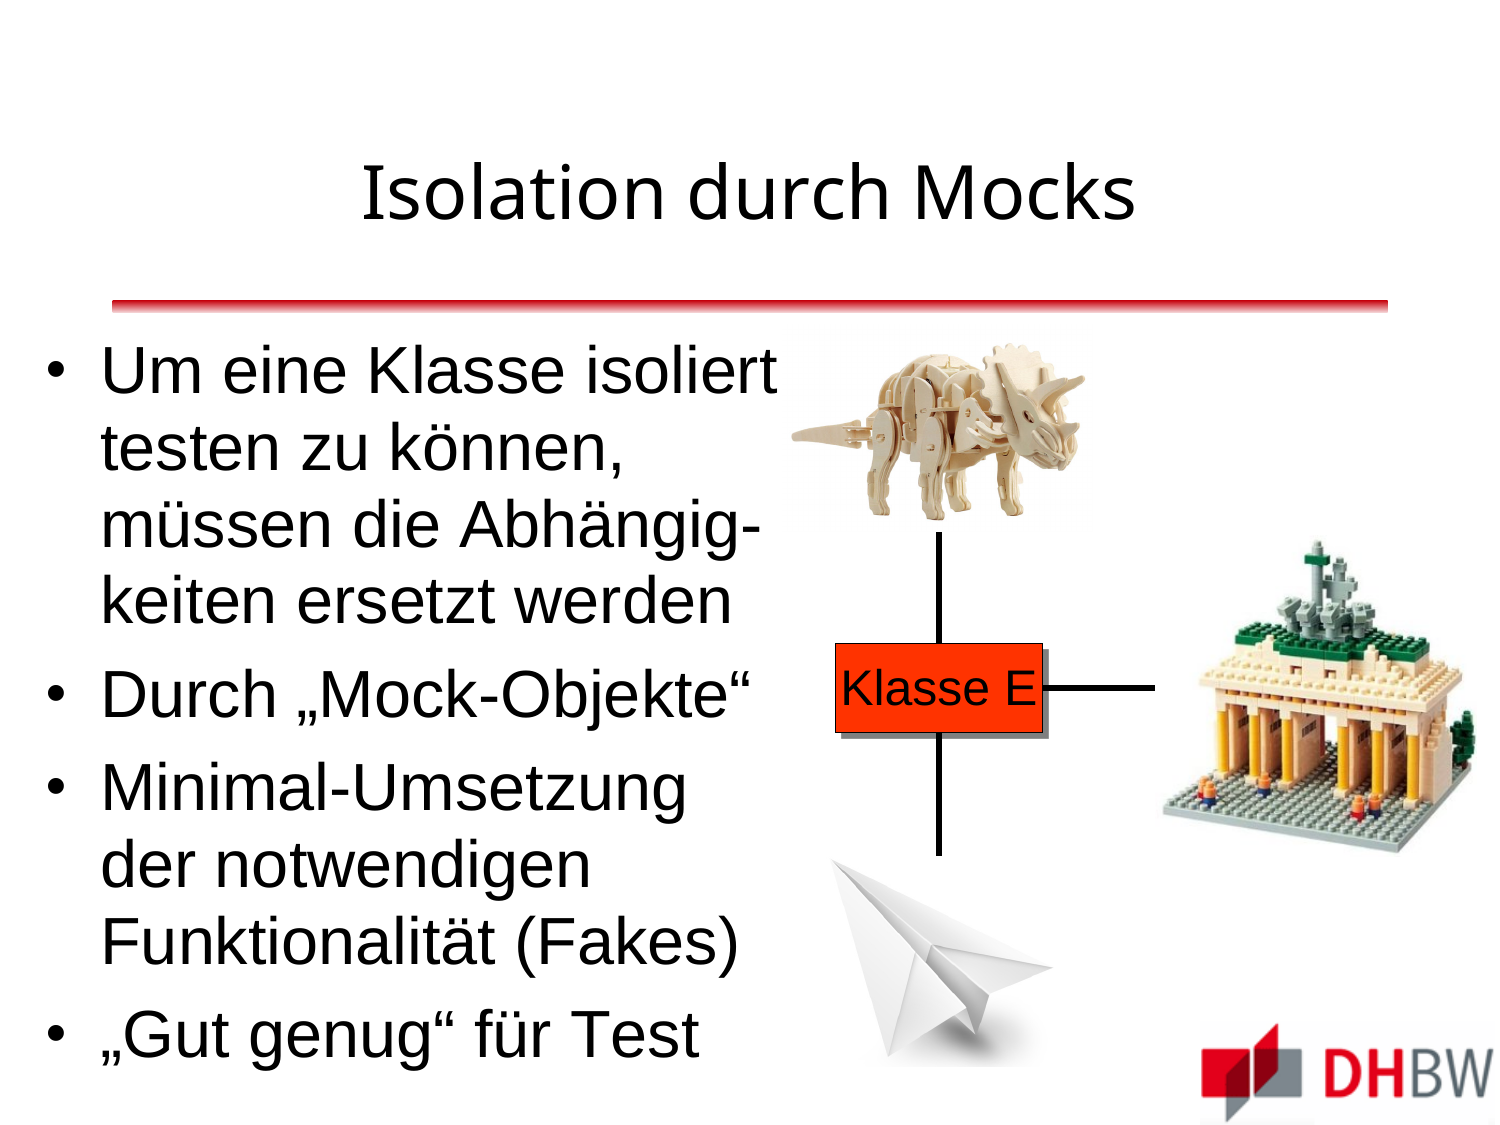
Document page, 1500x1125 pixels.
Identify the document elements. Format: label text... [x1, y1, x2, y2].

picture [1155, 535, 1477, 857]
picture [816, 856, 1063, 1068]
text_box Klasse E [835, 643, 1043, 733]
title Isolation durch Mocks [112, 27, 1387, 360]
picture [1200, 1021, 1495, 1125]
picture [782, 324, 1093, 532]
list Um eine Klasse isoliert testen zu können, müssen die Abhängig-keiten ersetzt werden Durch „Mock-Objekte“ Minimal-Umsetzung der notwendigen Funktionalität (Fakes) „Gut genug“ für Test [29, 324, 798, 1081]
